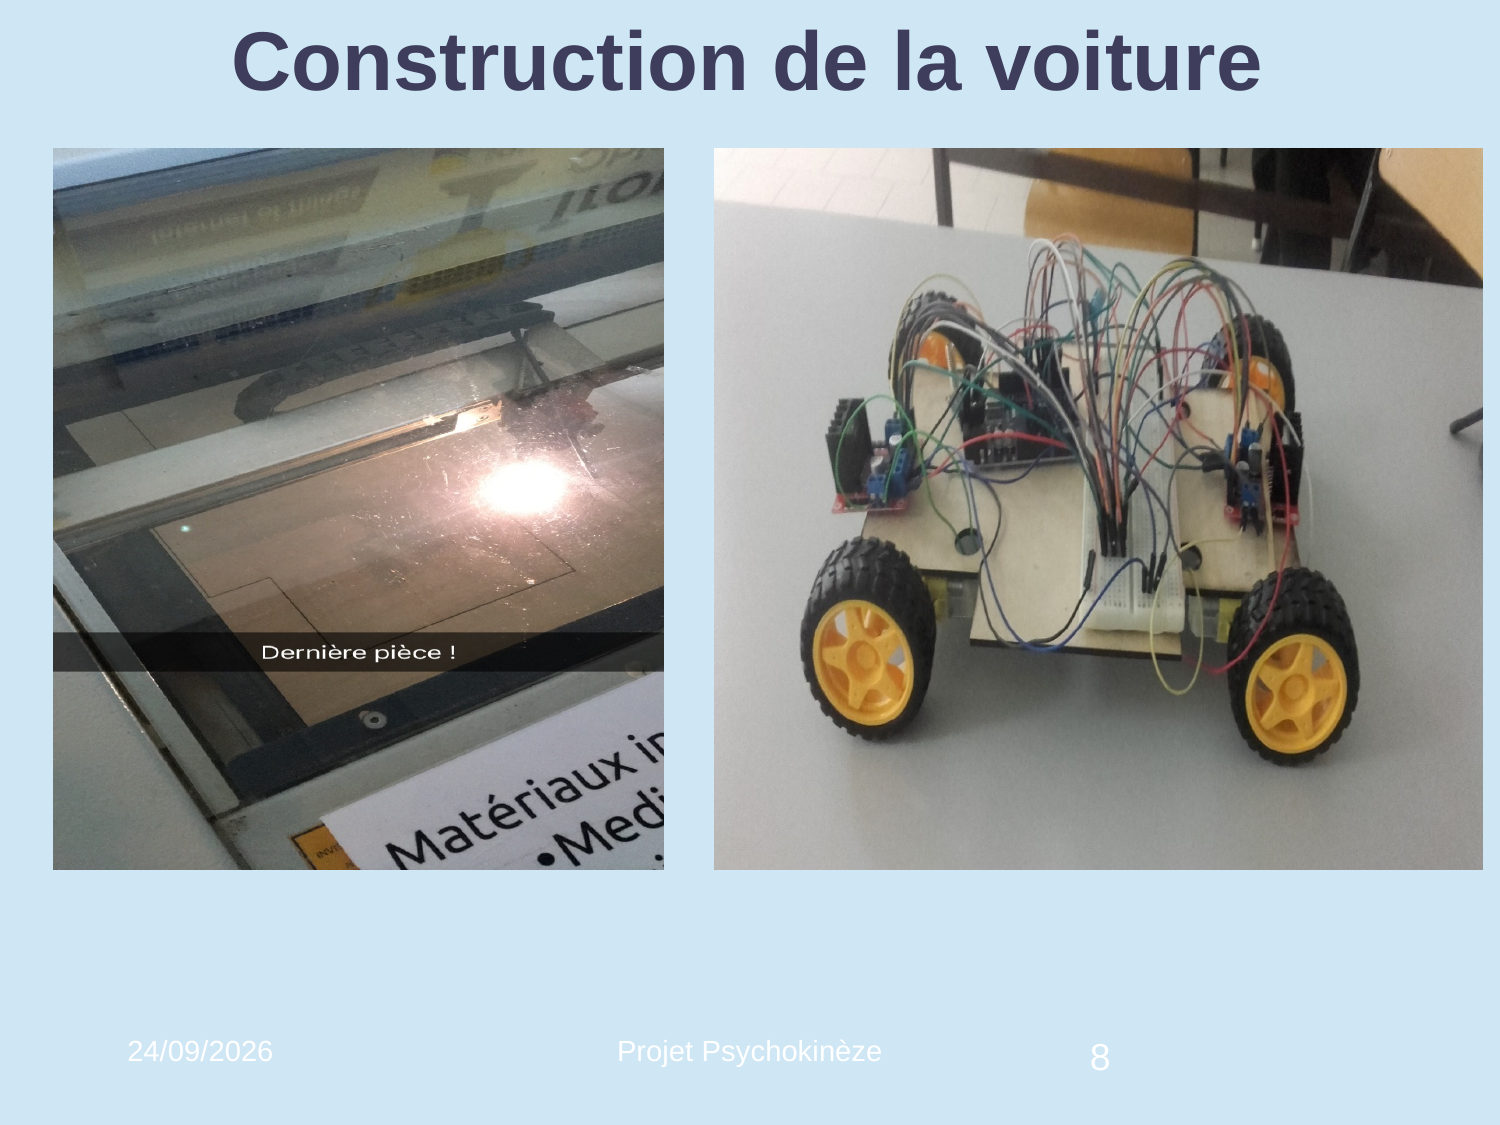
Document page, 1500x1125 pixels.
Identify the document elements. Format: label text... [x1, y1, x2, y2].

slide_number <numéro> [1074, 1025, 1388, 1100]
title Construction de la voiture [41, 0, 1454, 126]
picture [53, 148, 664, 870]
picture [714, 148, 1483, 870]
